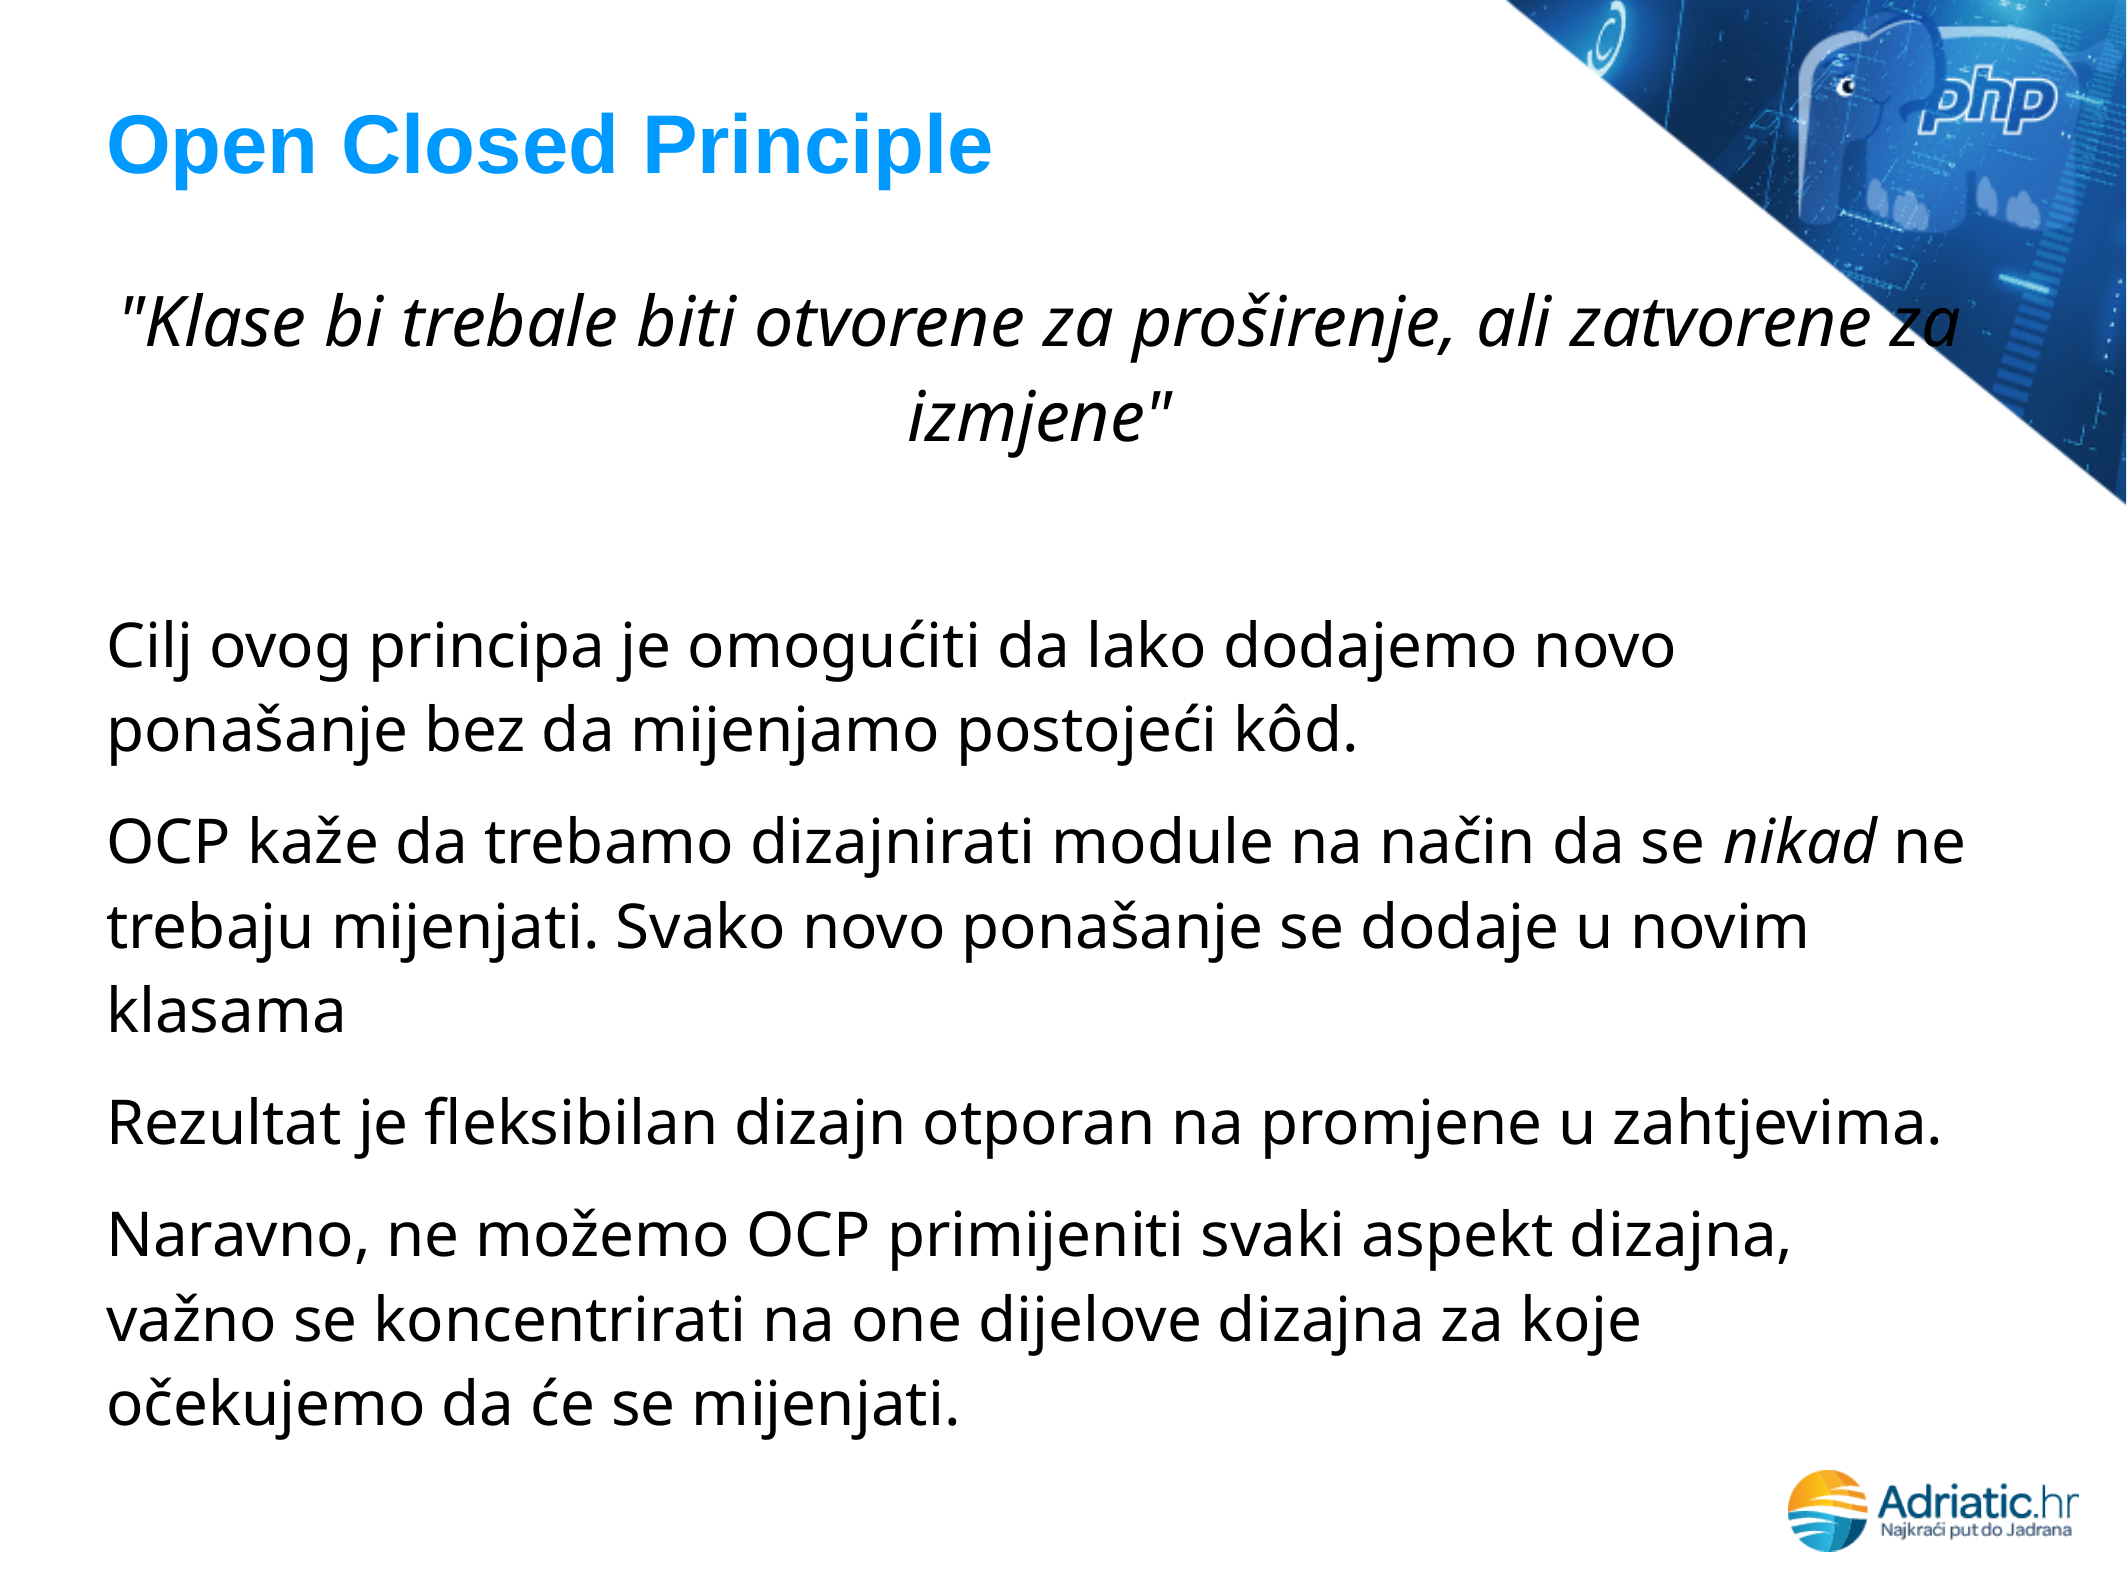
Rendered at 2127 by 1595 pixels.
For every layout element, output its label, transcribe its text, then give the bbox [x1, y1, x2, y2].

list "Klase bi trebale biti otvorene za proširenje, ali zatvorene za izmjene" Cilj ovog principa je omogućiti da lako dodajemo novo ponašanje bez da mijenjamo postojeći kôd. OCP kaže da trebamo dizajnirati module na način da se nikad ne trebaju mijenjati. Svako novo ponašanje se dodaje u novim klasama Rezultat je fleksibilan dizajn otporan na promjene u zahtjevima. Naravno, ne možemo OCP primijeniti svaki aspekt dizajna, važno se koncentrirati na one dijelove dizajna za koje očekujemo da će se mijenjati. [106, 271, 1973, 1453]
picture [1788, 1470, 2079, 1552]
title Open Closed Principle [106, 70, 1630, 219]
picture [1505, 0, 2127, 625]
